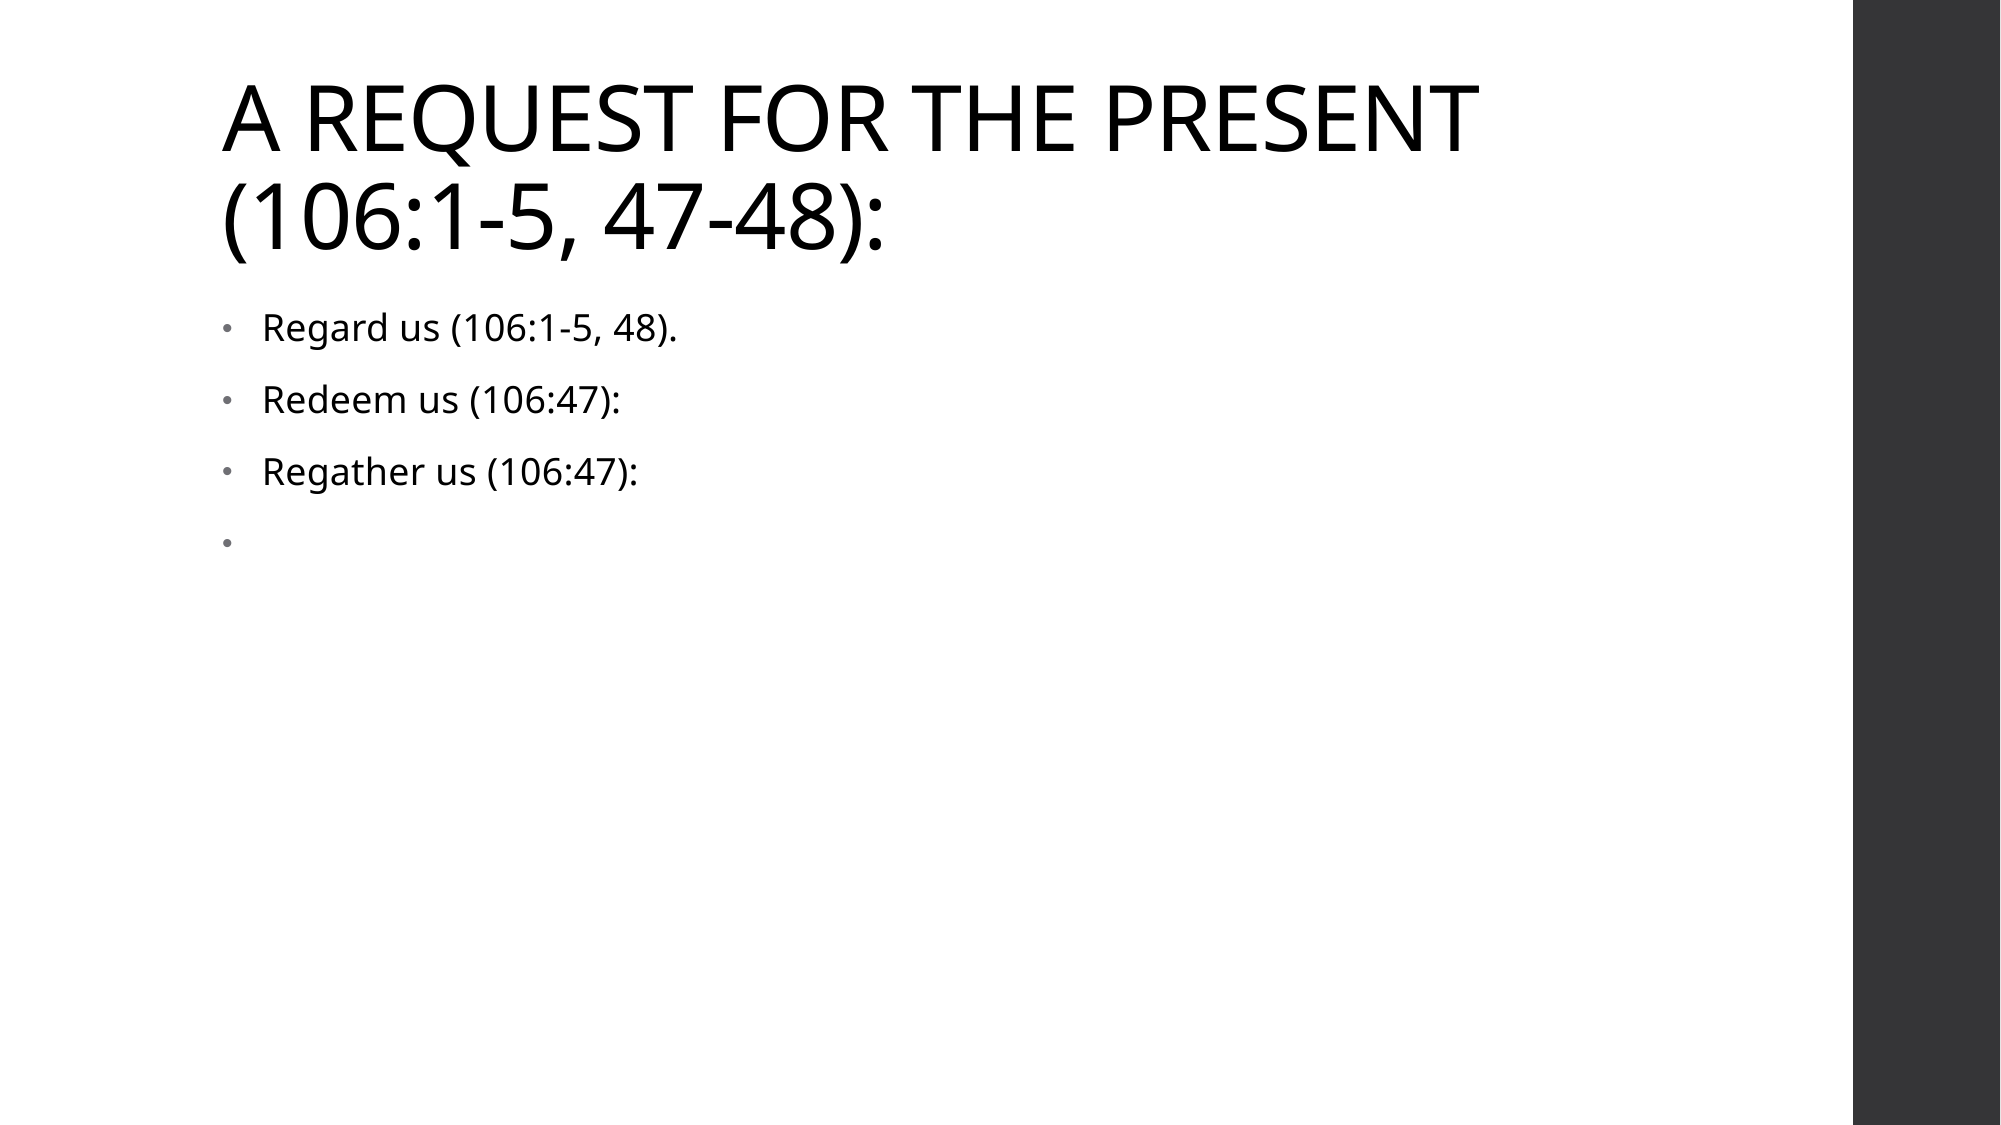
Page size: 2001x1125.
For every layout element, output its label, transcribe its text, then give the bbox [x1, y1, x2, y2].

list Regard us (106:1-5, 48). Redeem us (106:47): Regather us (106:47): [206, 299, 1617, 1014]
title A REQUEST FOR THE PRESENT (106:1-5, 47-48): [206, 60, 1797, 278]
